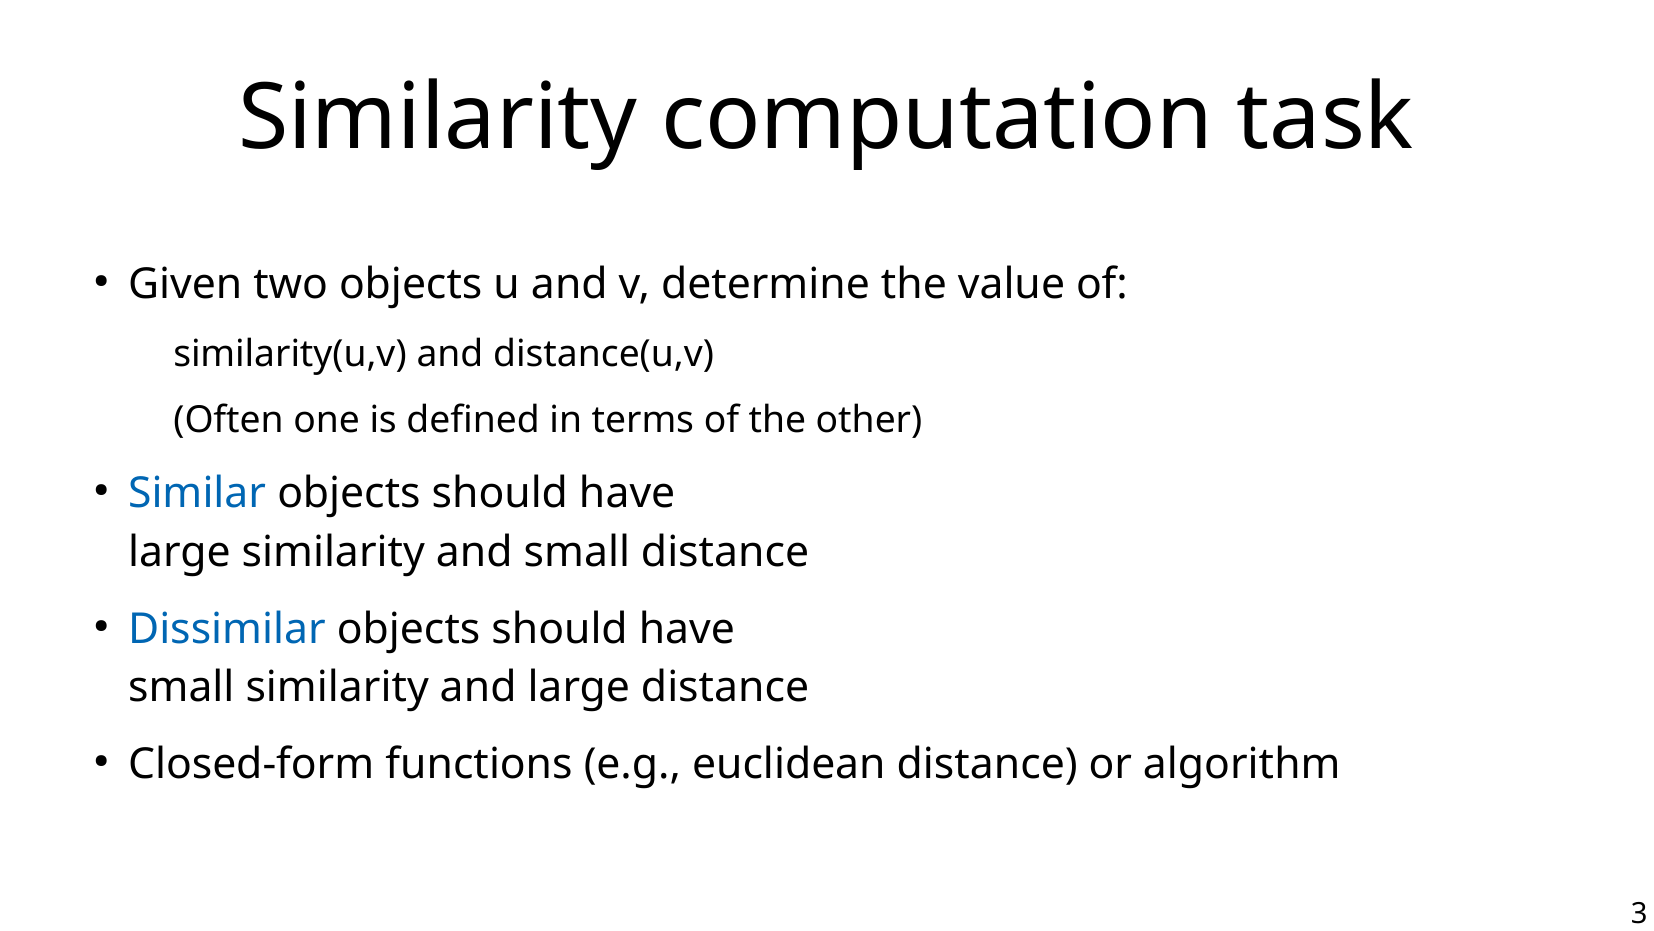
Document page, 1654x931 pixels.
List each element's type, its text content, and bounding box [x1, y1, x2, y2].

title Similarity computation task [82, 1, 1571, 226]
list Given two objects u and v, determine the value of: similarity(u,v) and distance(u,v) (Often one is defined in terms of the other) Similar objects should have large similarity and small distance Dissimilar objects should have small similarity and large distance Closed-form functions (e.g., euclidean distance) or algorithm [82, 253, 1571, 793]
